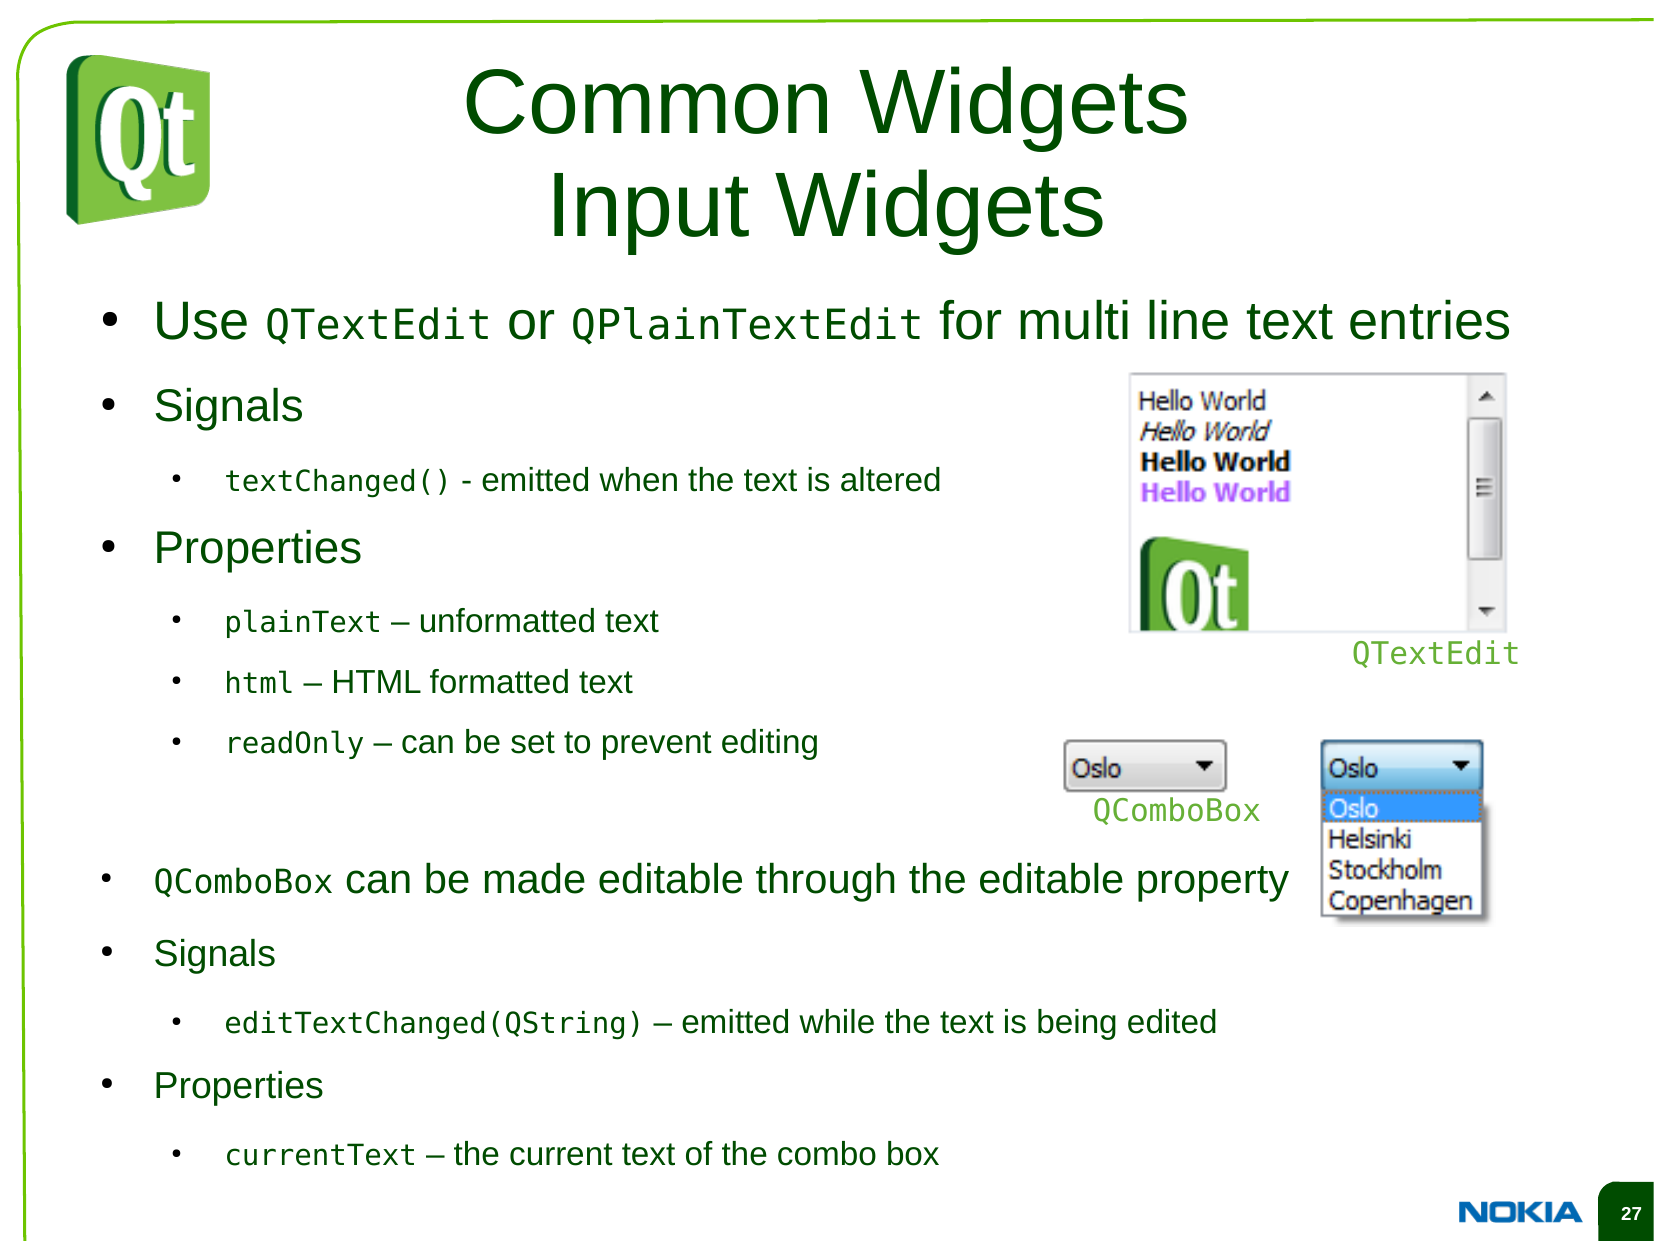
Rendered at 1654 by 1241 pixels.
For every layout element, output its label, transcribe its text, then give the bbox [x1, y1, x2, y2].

picture [1319, 738, 1496, 927]
picture [66, 55, 82, 225]
picture [1062, 738, 1230, 795]
picture [1127, 371, 1510, 636]
picture [1459, 1201, 1583, 1223]
text_box QComboBox [1077, 784, 1277, 837]
text_box QTextEdit [1337, 628, 1536, 680]
list Use QTextEdit or QPlainTextEdit for multi line text entries Signals textChanged() - emitted when the text is altered Properties plainText – unformatted text html – HTML formatted text readOnly – can be set to prevent editing QComboBox can be made editable through the editable property Signals editTextChanged(QString) – emitted while the text is being edited Properties currentText – the current text of the combo box [82, 290, 1571, 1173]
title Common Widgets Input Widgets [82, 50, 1571, 256]
